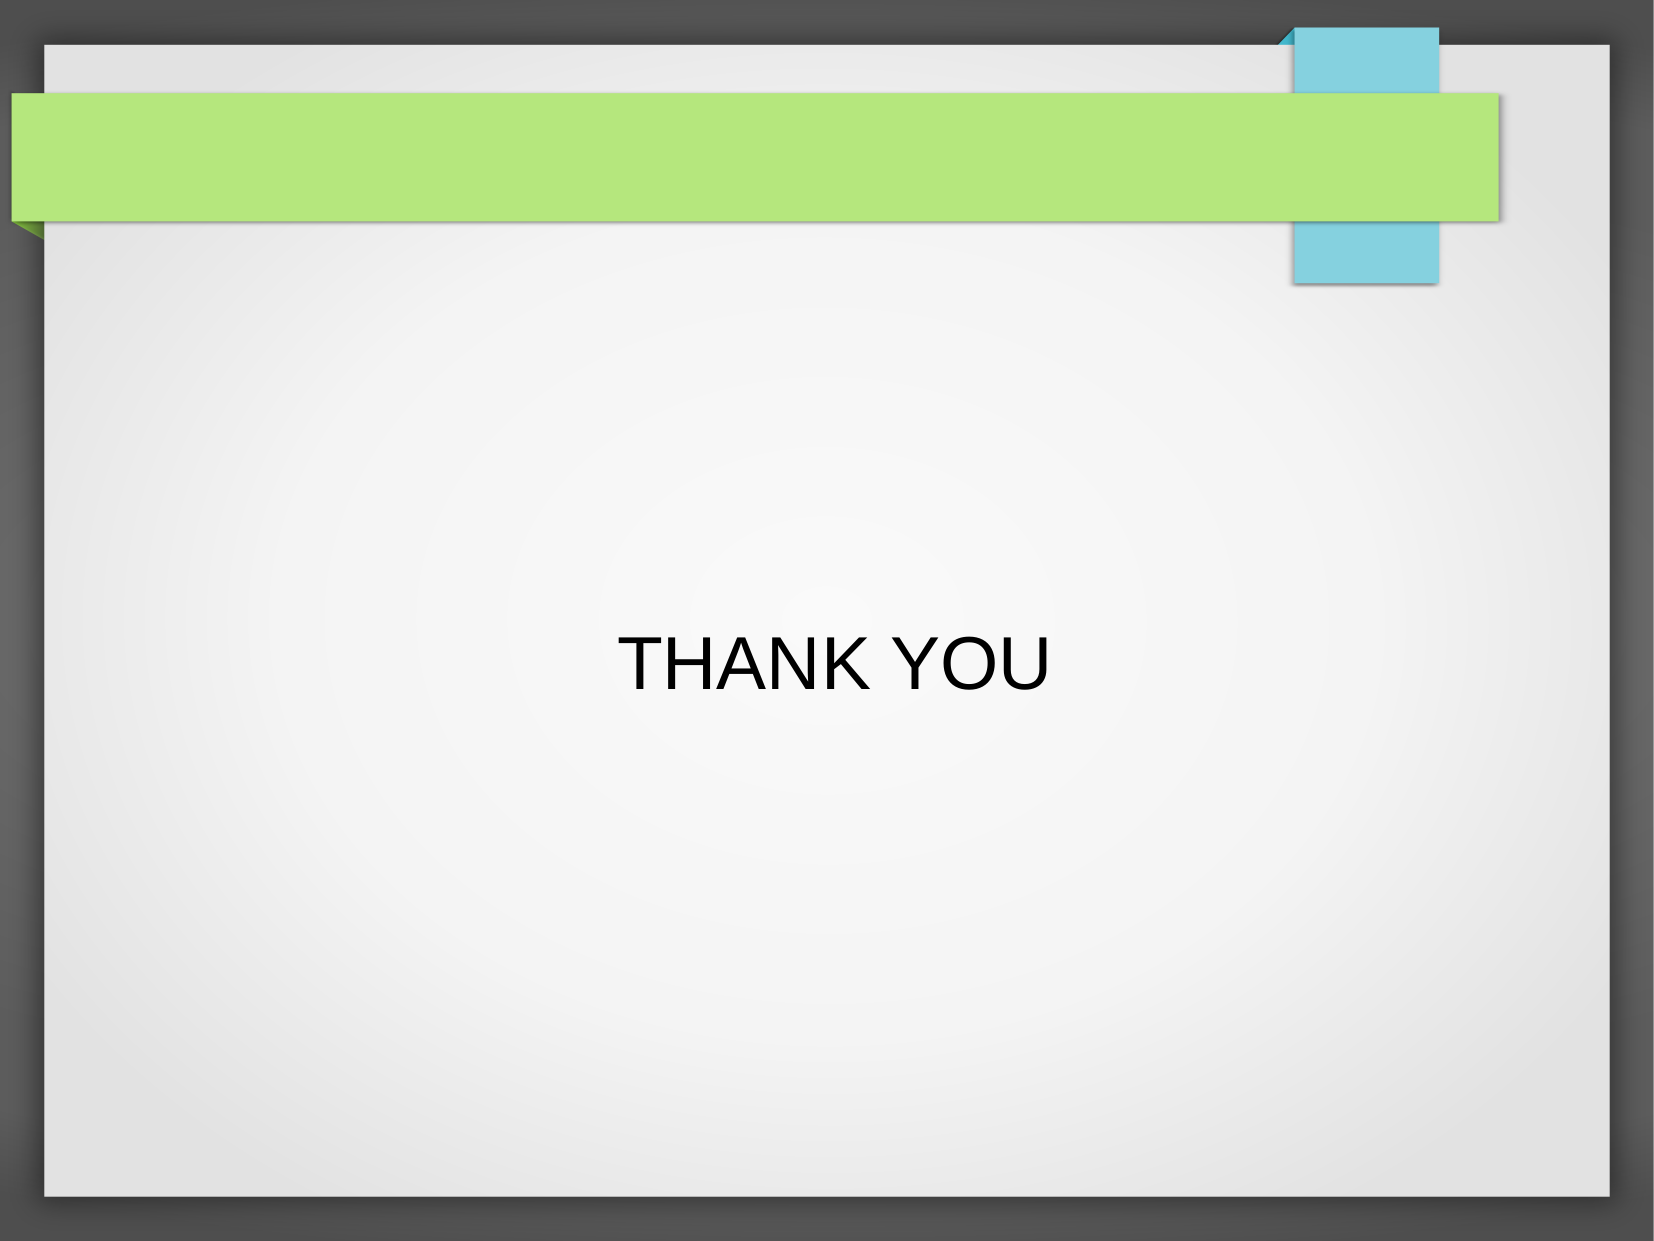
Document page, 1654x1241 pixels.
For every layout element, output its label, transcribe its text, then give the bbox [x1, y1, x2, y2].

picture [0, 0, 1654, 1241]
text_box THANK YOU [602, 614, 1069, 713]
